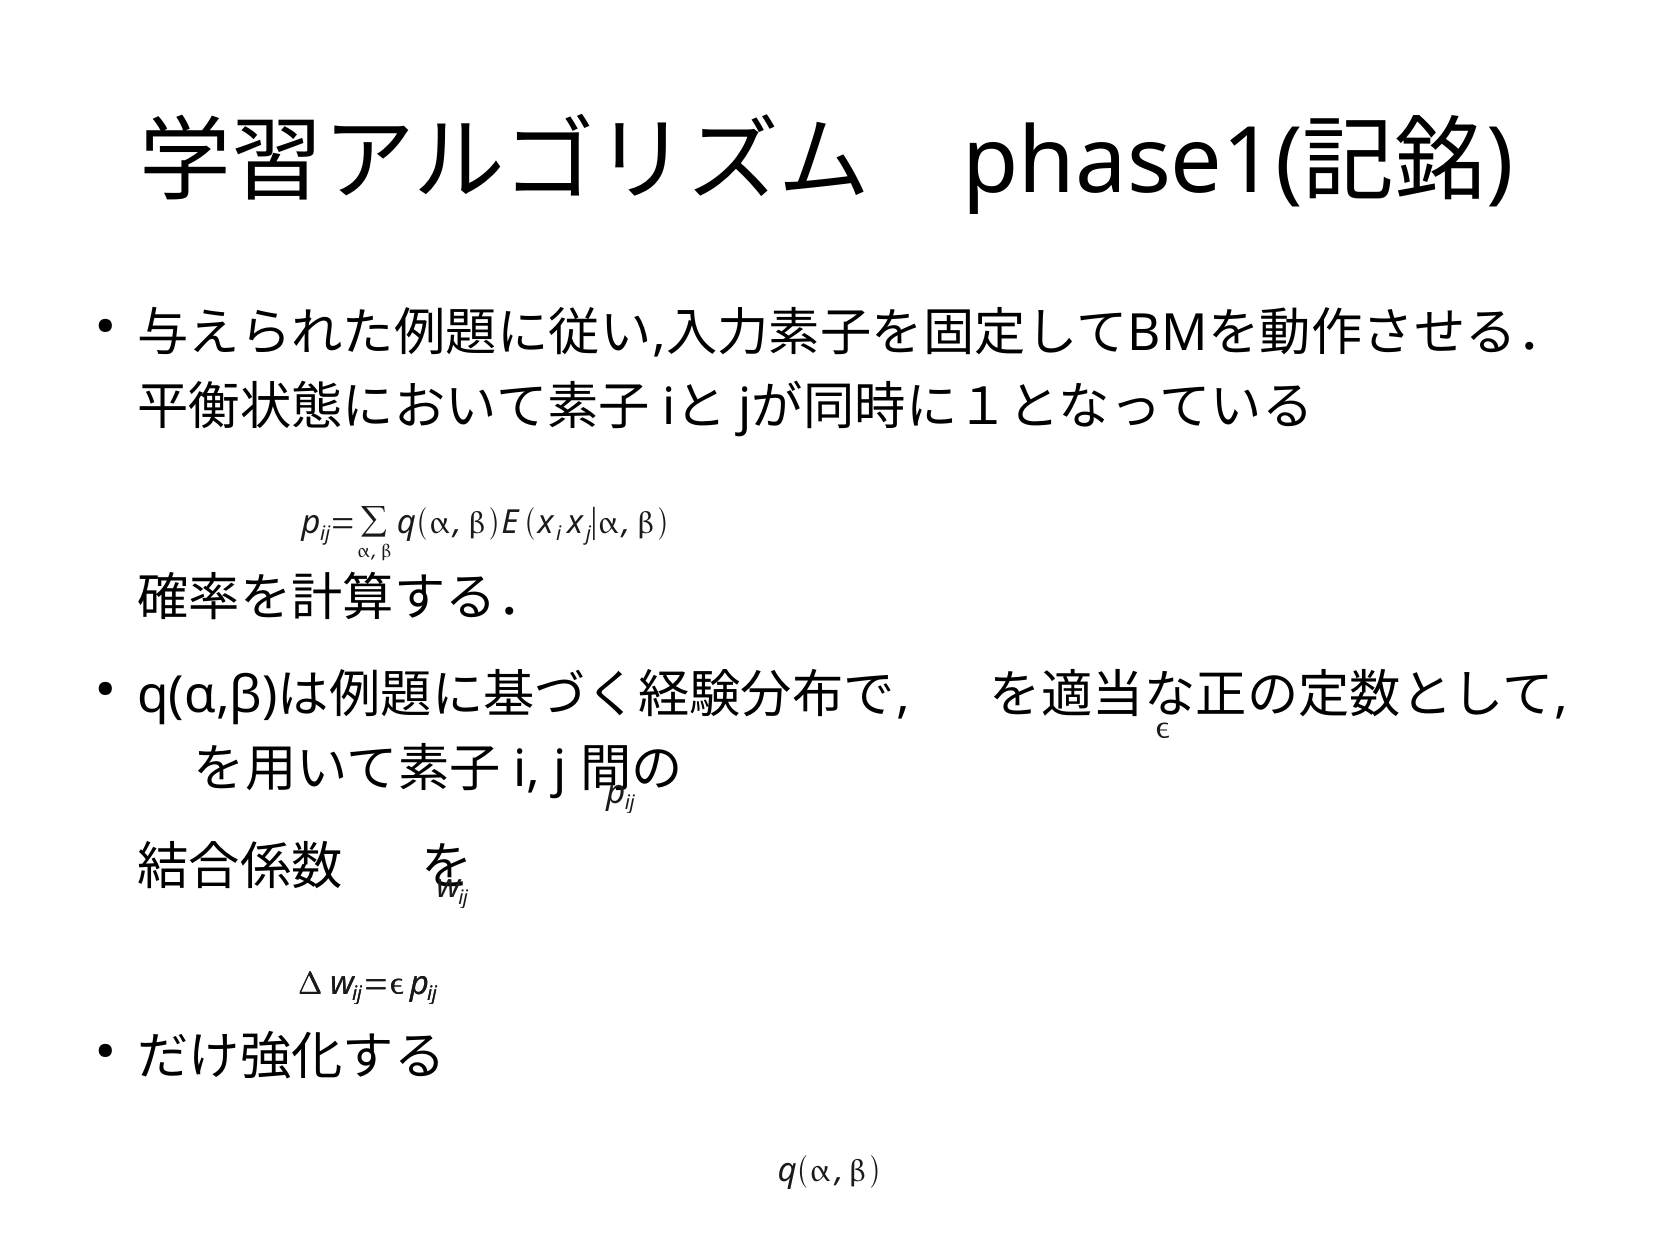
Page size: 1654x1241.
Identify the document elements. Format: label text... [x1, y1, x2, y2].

chart [428, 868, 475, 908]
chart [295, 504, 674, 562]
chart [599, 773, 640, 813]
chart [771, 1151, 886, 1189]
chart [1149, 708, 1177, 745]
title 学習アルゴリズム phase1(記銘) [82, 56, 1571, 250]
chart [292, 964, 443, 1004]
list 与えられた例題に従い,入力素子を固定してBMを動作させる．平衡状態において素子 iと jが同時に１となっている 確率を計算する． q(α,β)は例題に基づく経験分布で, を適当な正の定数として, を用いて素子 i, j 間の 結合係数 を だけ強化する [82, 290, 1571, 1109]
